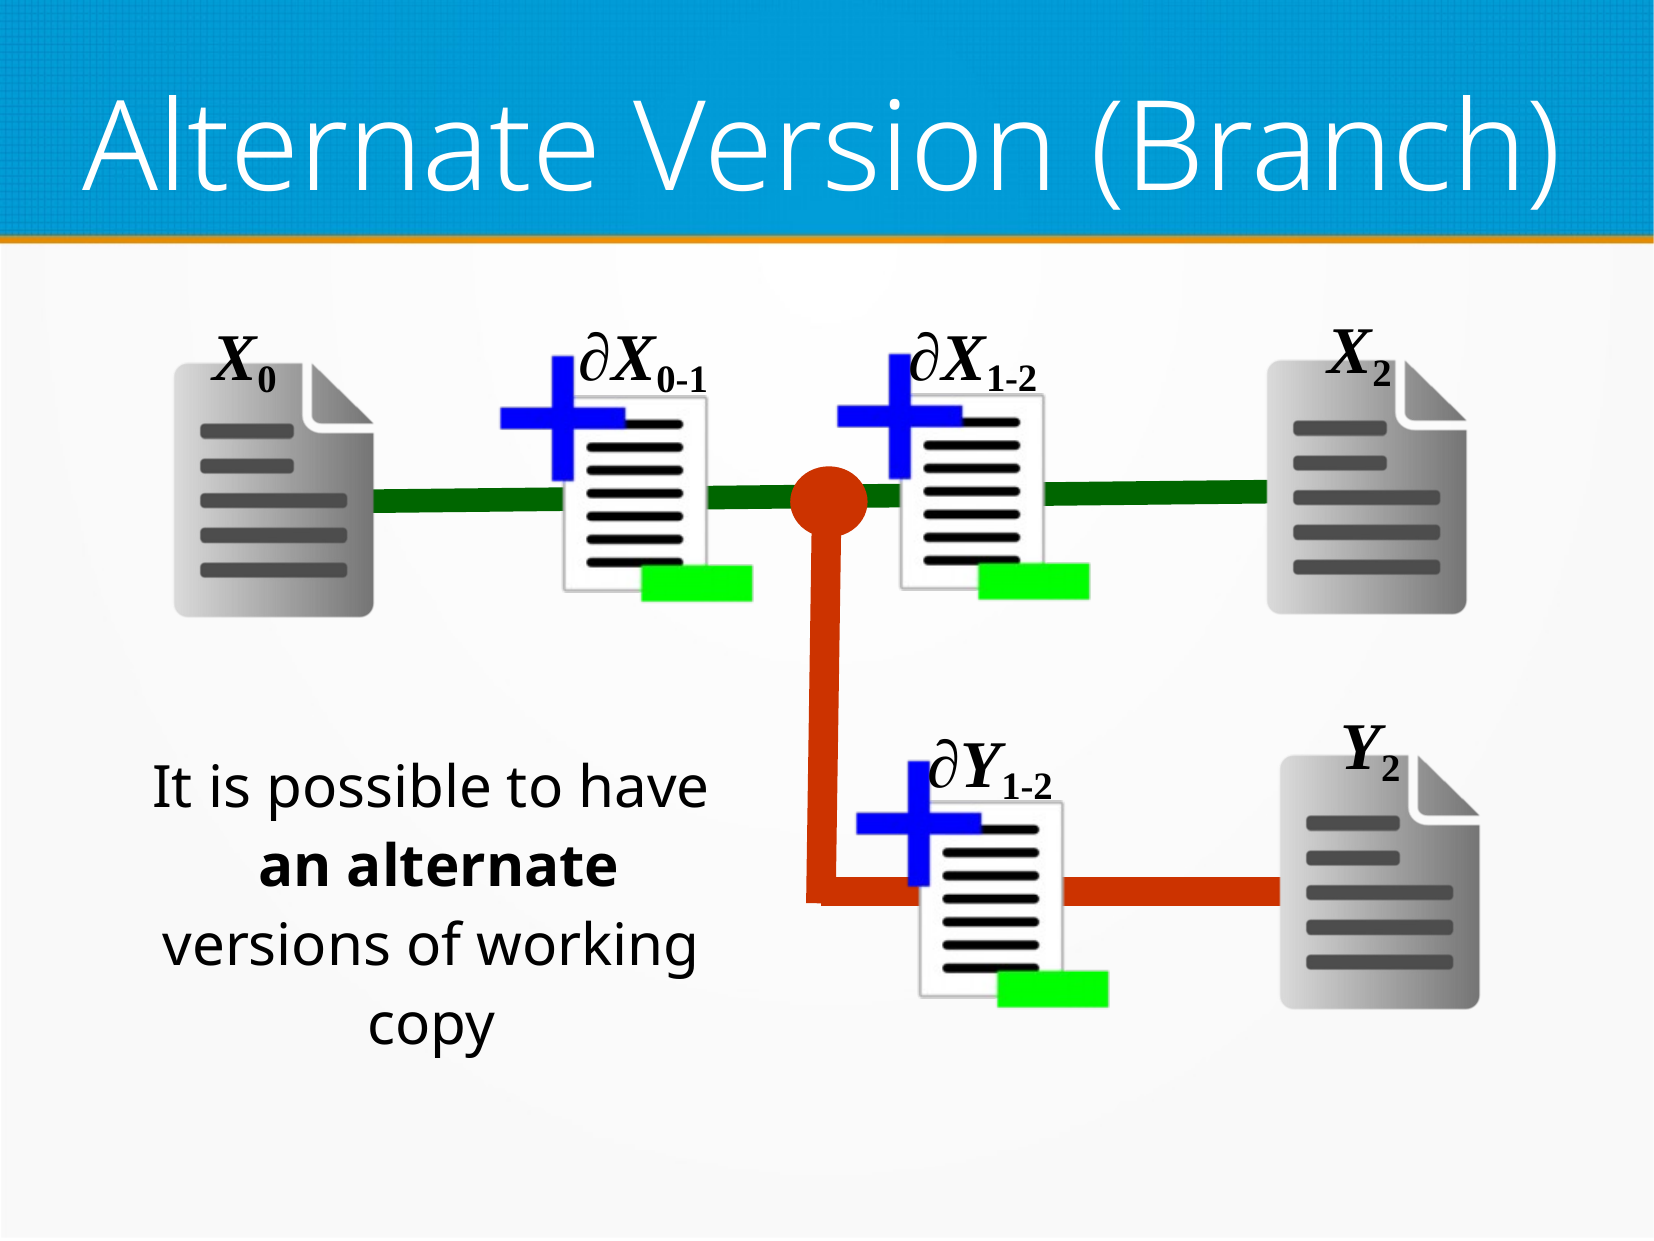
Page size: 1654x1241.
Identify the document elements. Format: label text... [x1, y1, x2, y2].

text_box [790, 466, 868, 538]
picture [0, 233, 1654, 1241]
text_box ∂X1-2 [902, 312, 1062, 408]
text_box It is possible to have an alternate versions of working copy [141, 702, 721, 1105]
text_box ∂Y1-2 [921, 720, 1077, 815]
text_box Y2 [1334, 702, 1425, 798]
title Alternate Version (Branch) [82, 19, 1571, 227]
text_box X2 [1321, 307, 1416, 402]
text_box ∂X0-1 [572, 314, 714, 407]
text_box X0 [206, 314, 283, 407]
